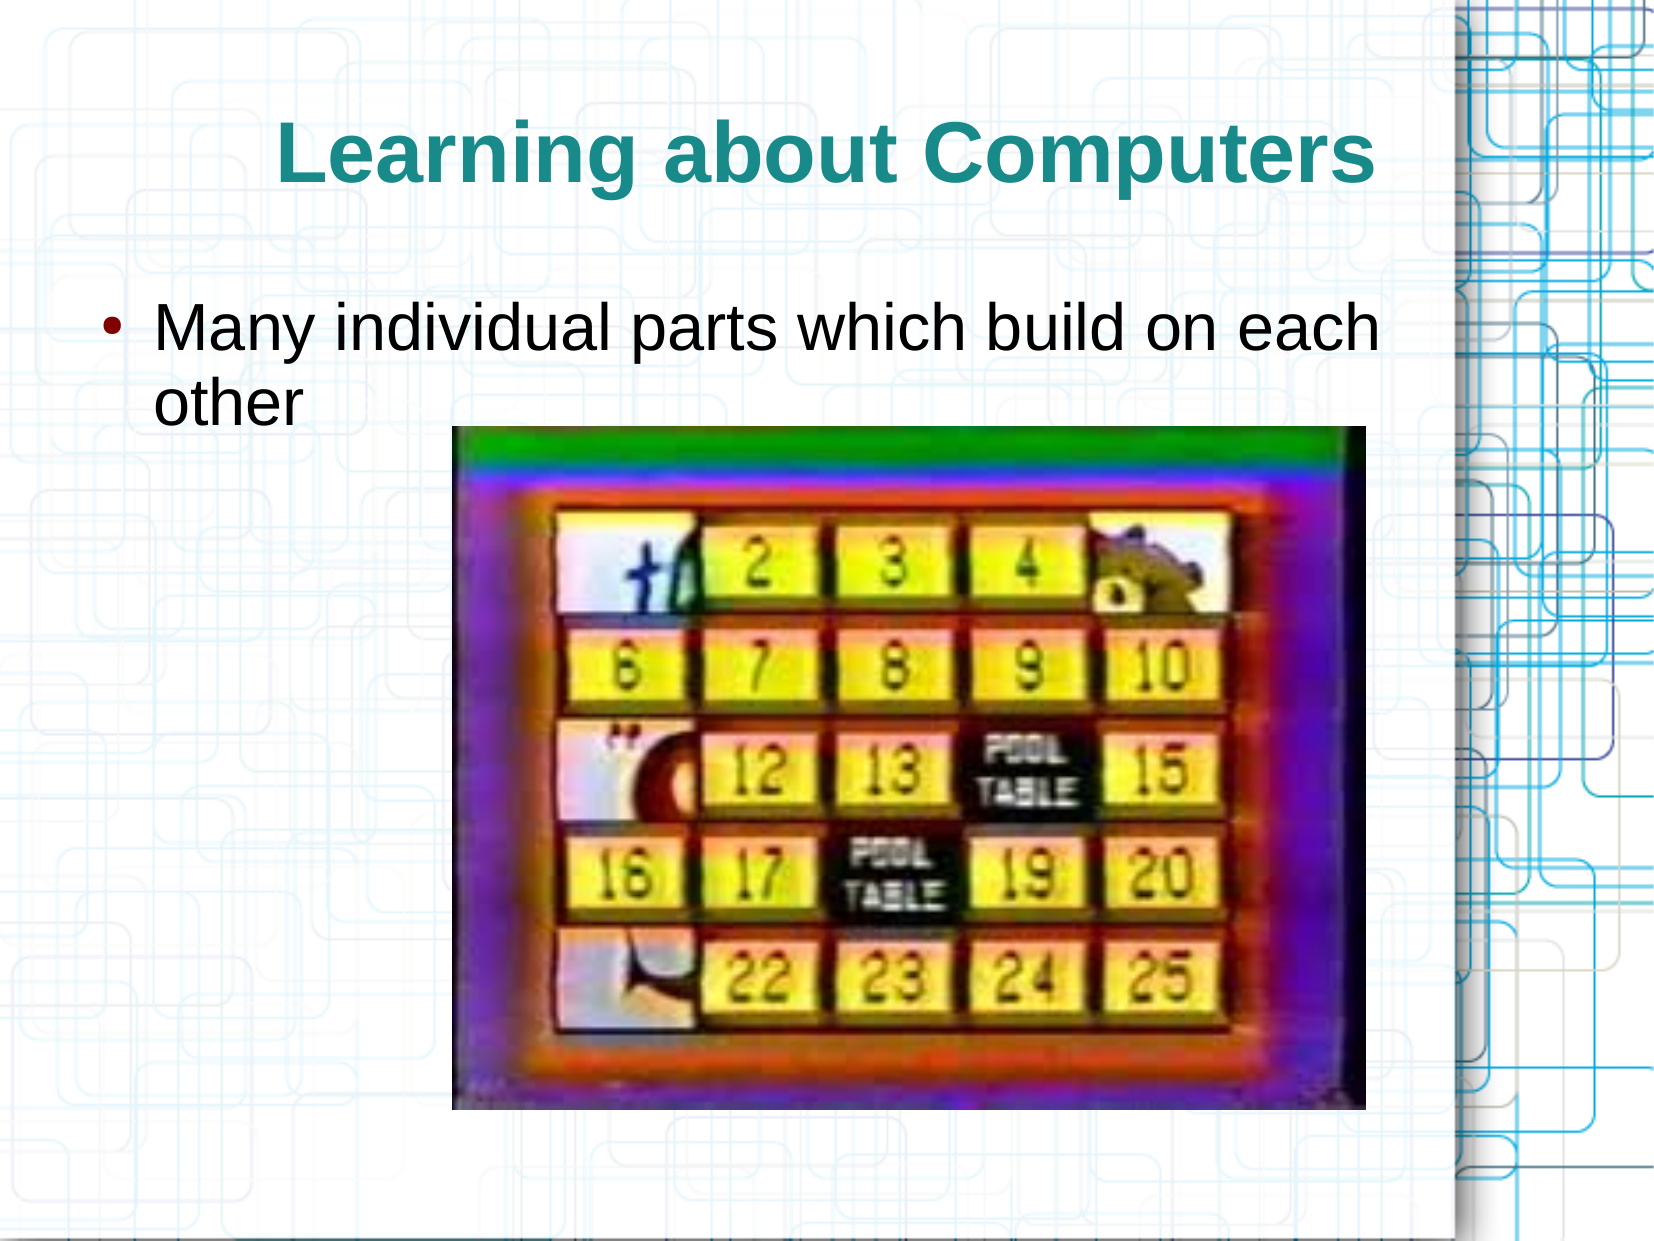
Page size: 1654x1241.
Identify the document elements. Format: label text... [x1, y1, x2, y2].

picture [0, 0, 1654, 1241]
list Many individual parts which build on each other [82, 290, 1418, 1010]
title Learning about Computers [82, 49, 1571, 257]
